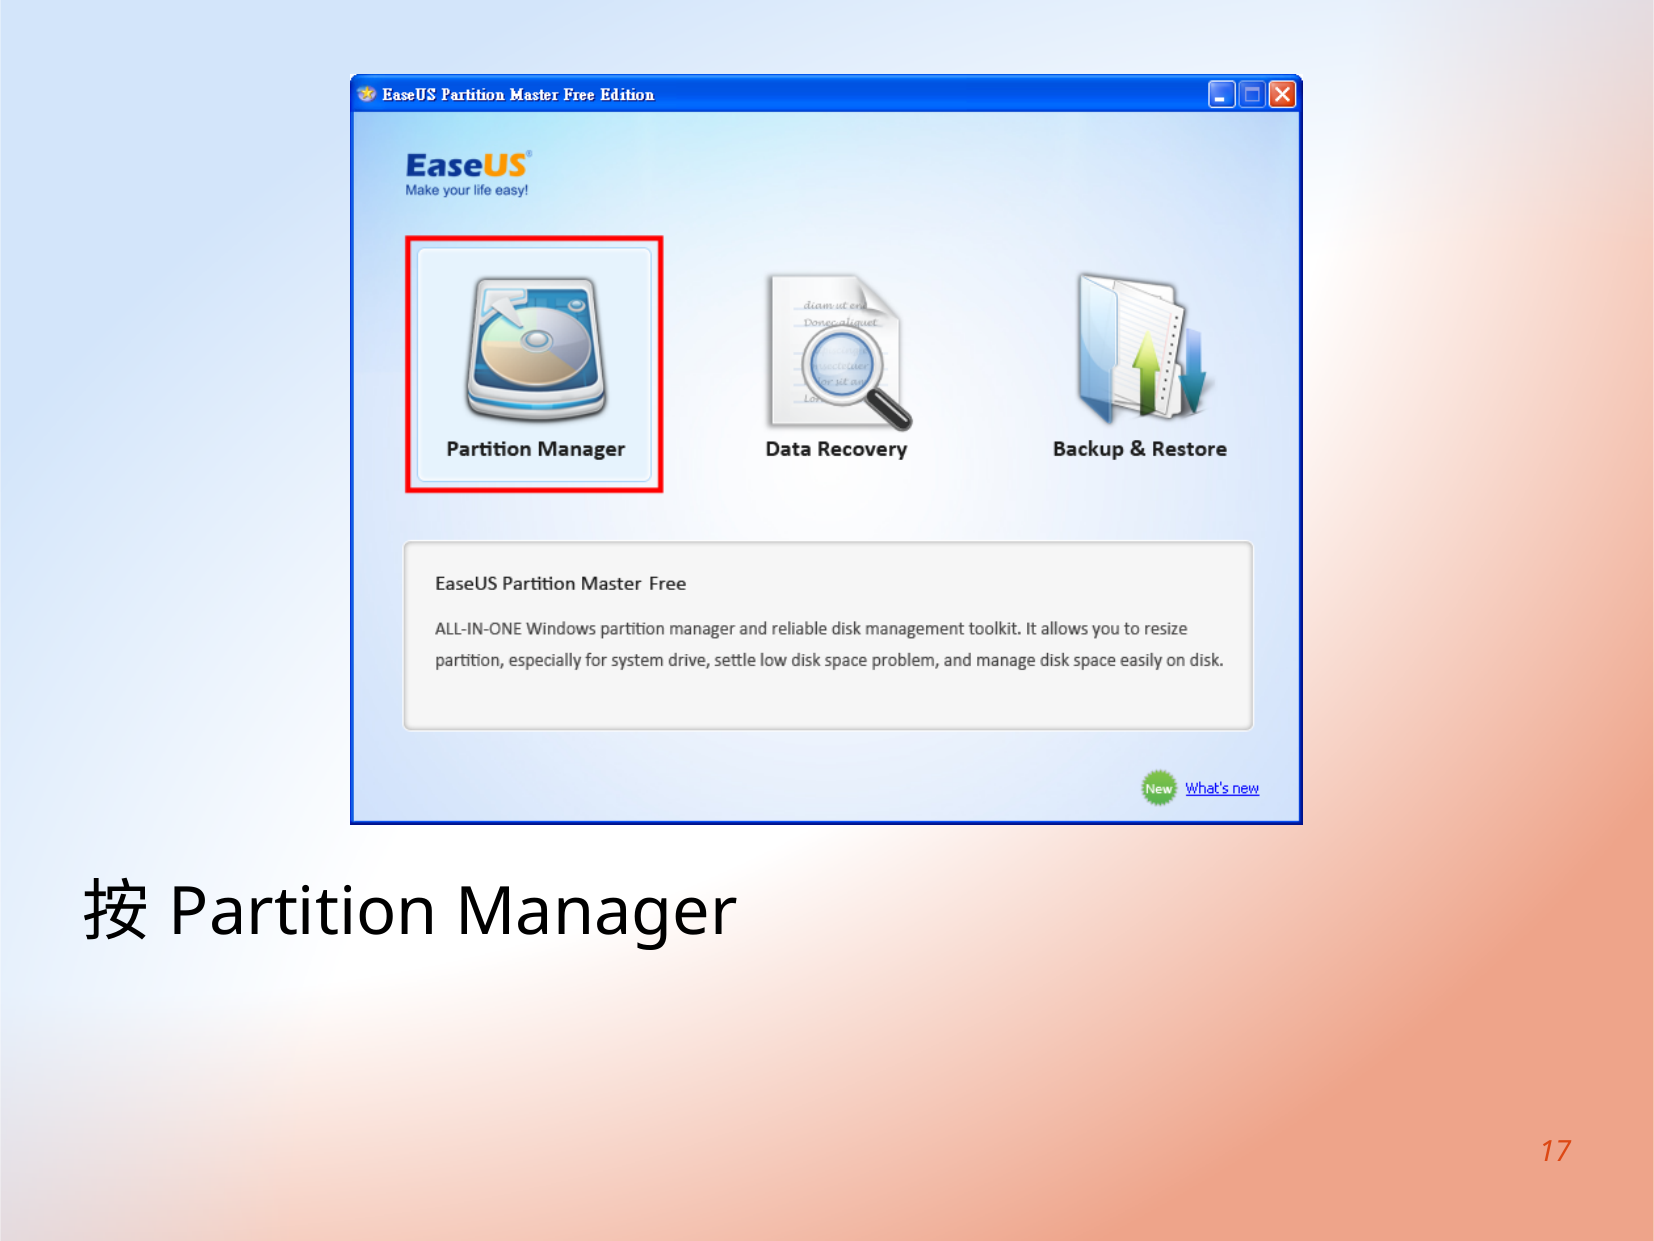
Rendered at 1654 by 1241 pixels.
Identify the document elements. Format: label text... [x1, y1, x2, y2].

picture [0, 0, 1654, 1241]
list 按Partition Manager [82, 857, 1571, 1201]
